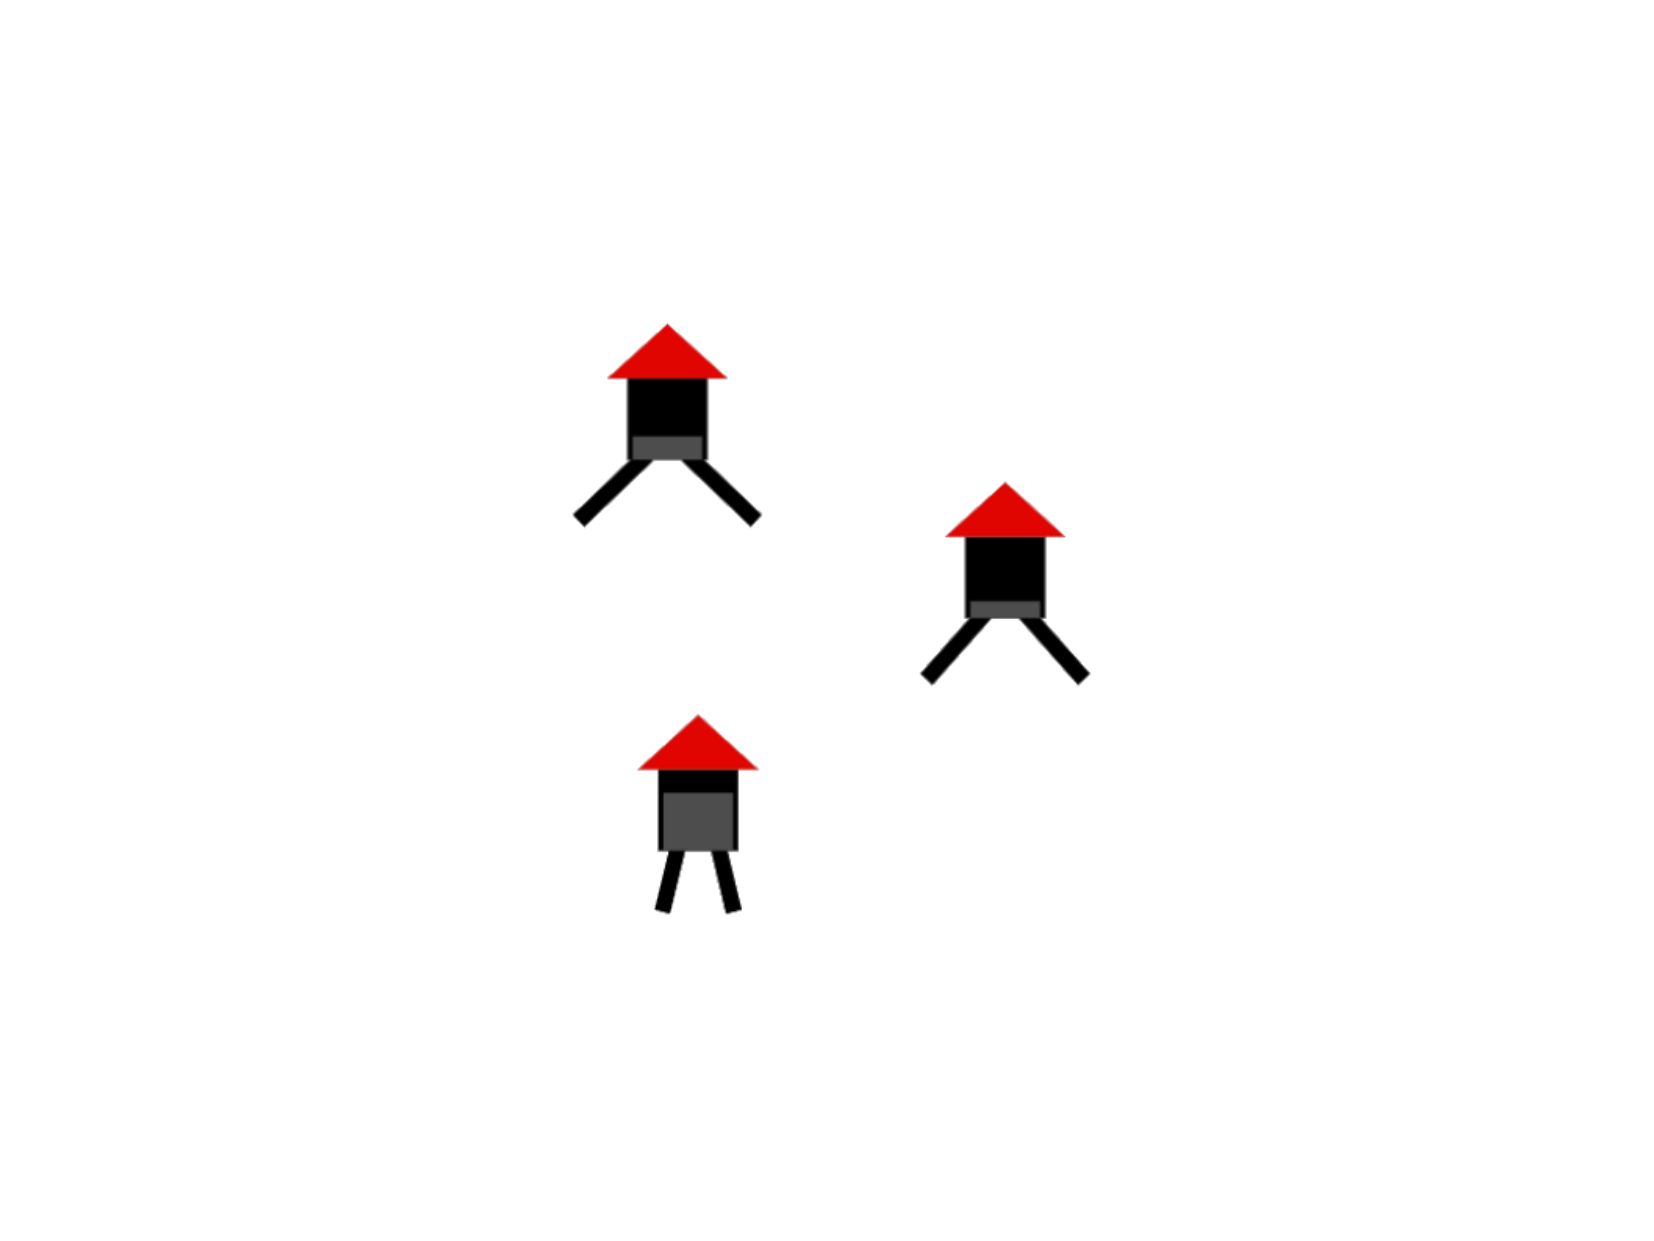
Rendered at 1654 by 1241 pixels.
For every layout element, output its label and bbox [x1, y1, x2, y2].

picture [545, 317, 1122, 932]
